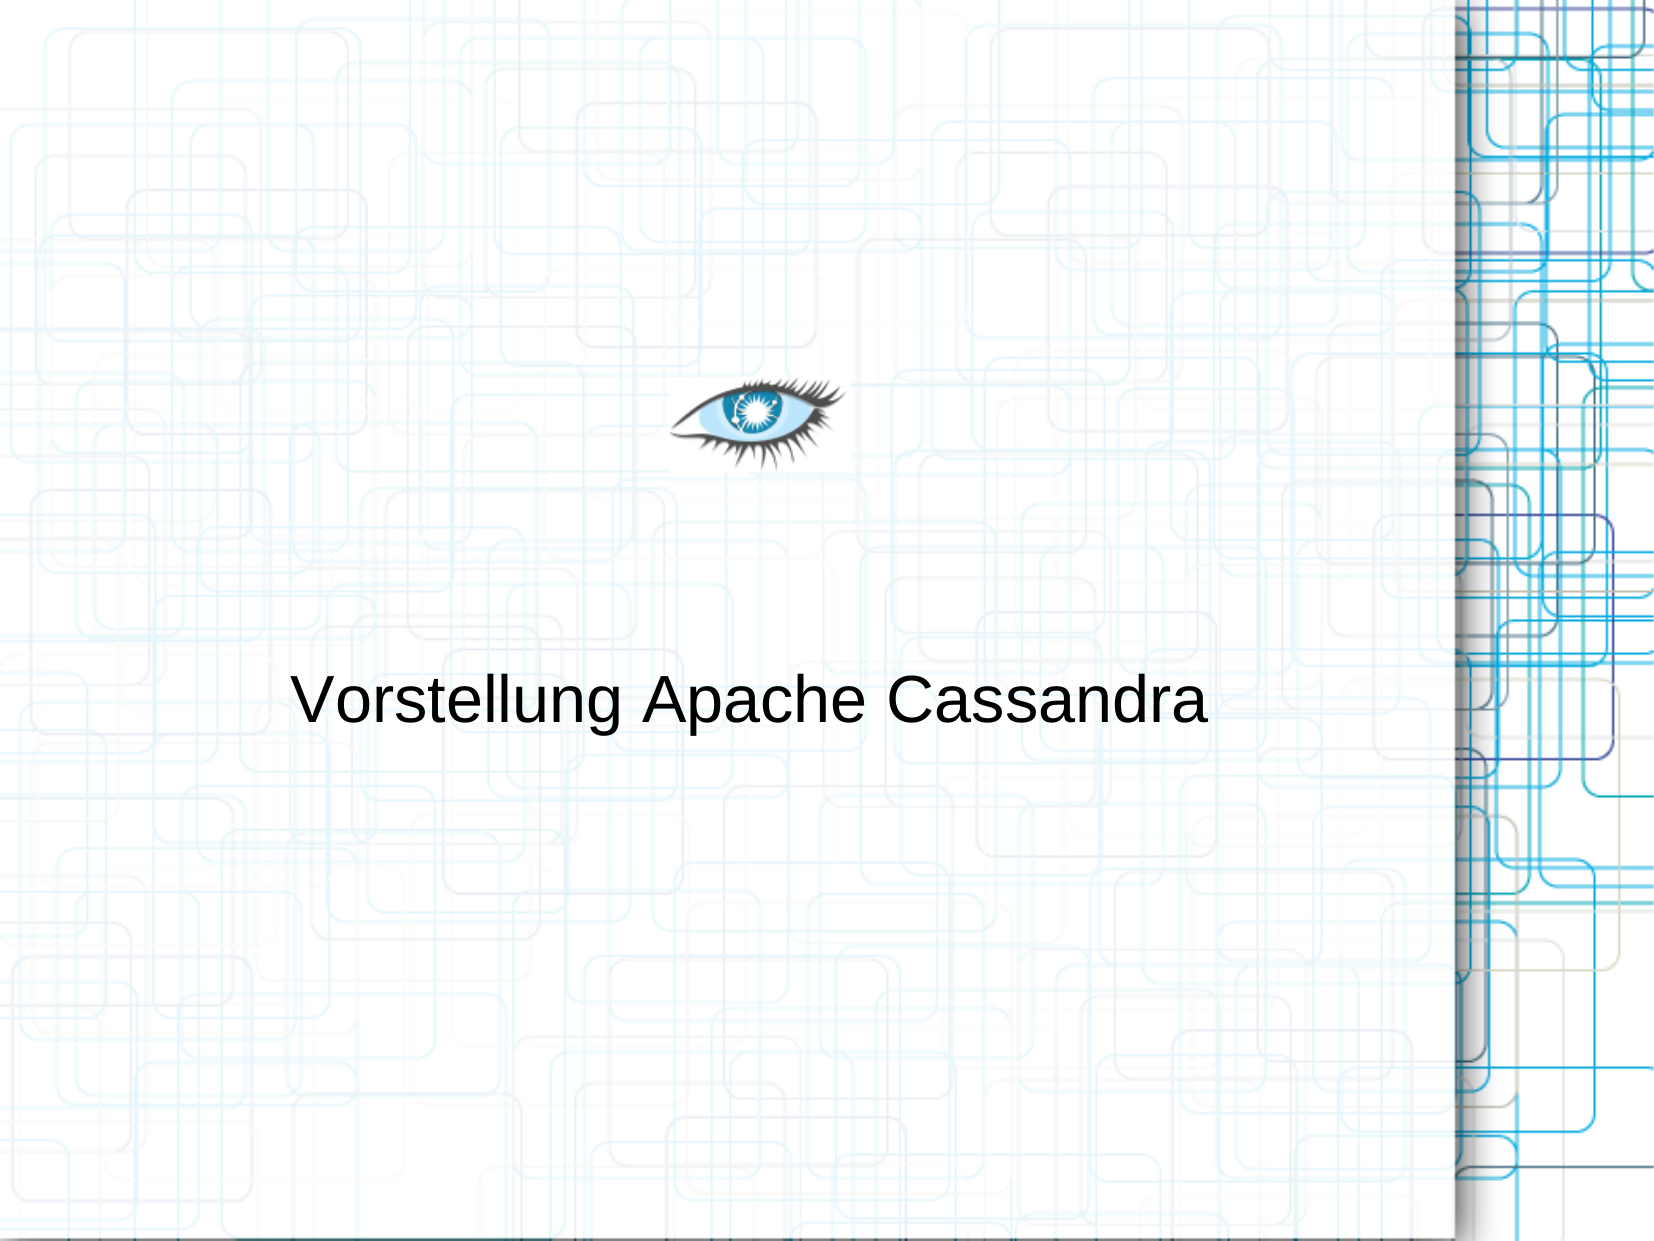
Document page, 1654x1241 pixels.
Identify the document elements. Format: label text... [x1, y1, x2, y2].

picture [0, 0, 1654, 1241]
subtitle Vorstellung Apache Cassandra [82, 290, 1418, 1109]
